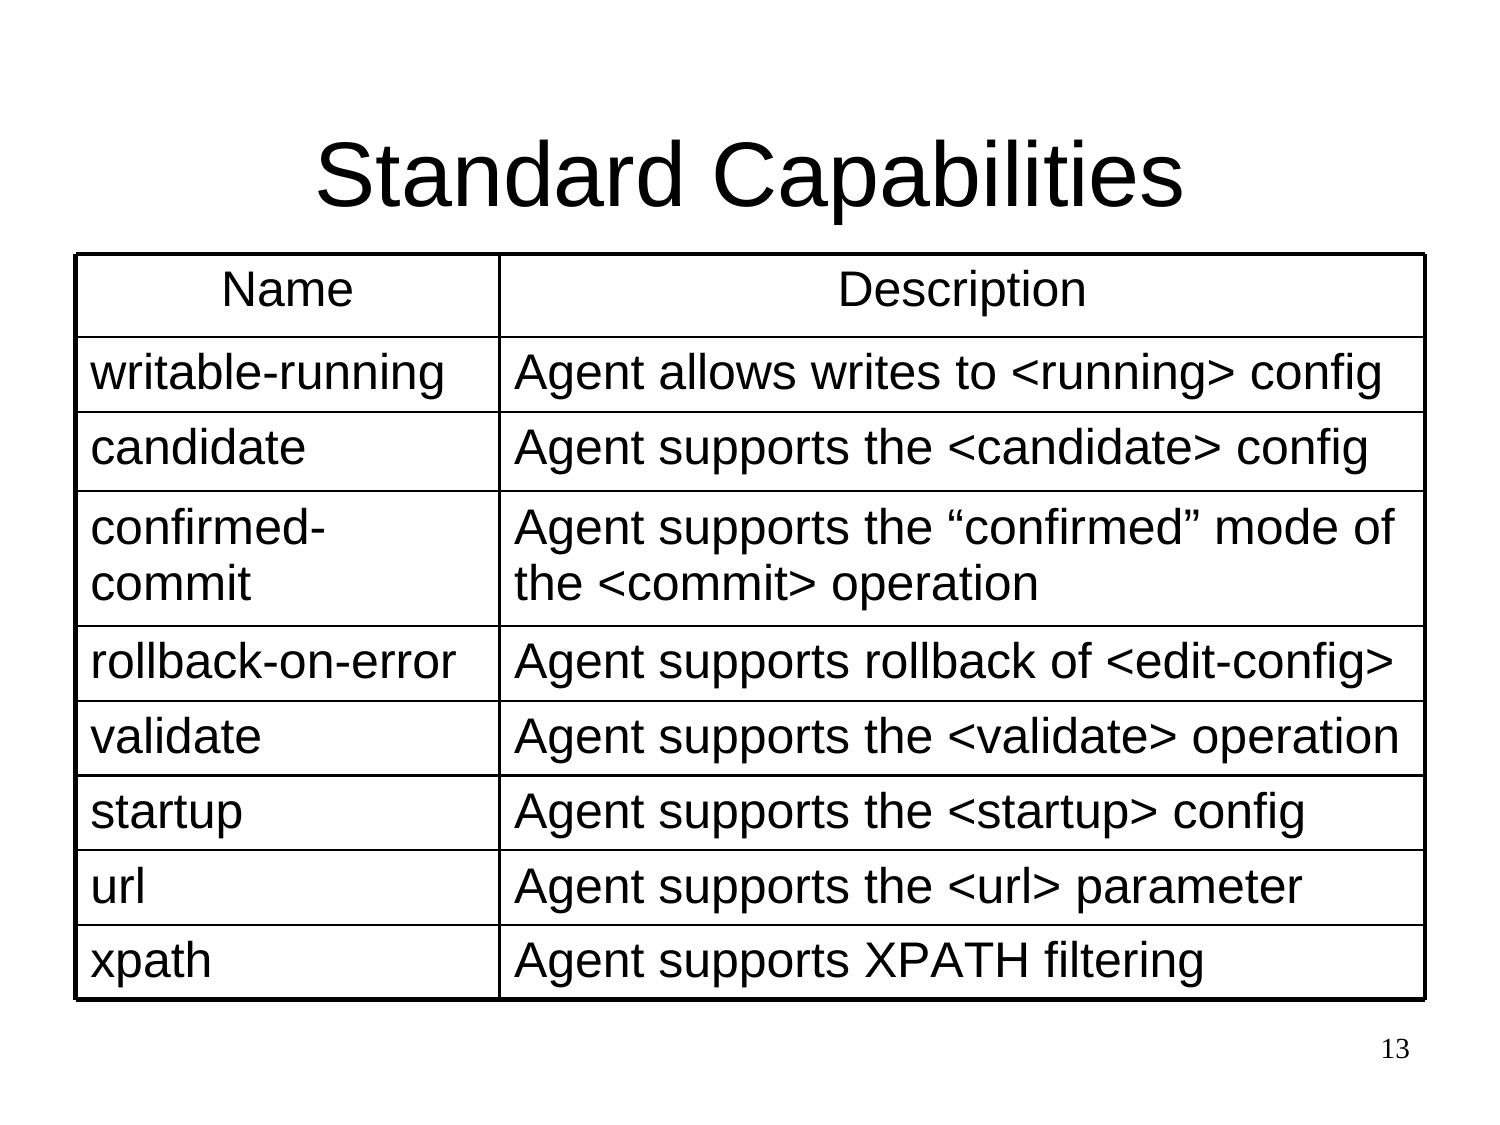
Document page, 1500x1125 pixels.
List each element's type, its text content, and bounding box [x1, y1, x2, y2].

text_box rollback-on-error [78, 627, 498, 700]
text_box Agent supports the <startup> config [501, 777, 1423, 849]
text_box Agent supports the <candidate> config [501, 413, 1423, 490]
text_box confirmed-commit [78, 492, 498, 625]
title Standard Capabilities [75, 45, 1426, 234]
text_box Agent supports the “confirmed” mode of the <commit> operation [501, 492, 1423, 625]
text_box url [78, 851, 498, 924]
text_box xpath [78, 926, 498, 997]
text_box startup [78, 777, 498, 849]
text_box Name [78, 256, 498, 336]
text_box Agent supports the <url> parameter [501, 851, 1423, 924]
text_box Description [501, 256, 1423, 336]
text_box candidate [78, 413, 498, 490]
text_box Agent supports XPATH filtering [501, 926, 1423, 997]
text_box validate [78, 702, 498, 774]
text_box Agent allows writes to <running> config [501, 338, 1423, 411]
text_box Agent supports the <validate> operation [501, 702, 1423, 774]
text_box writable-running [78, 338, 498, 411]
text_box Agent supports rollback of <edit-config> [501, 627, 1423, 700]
